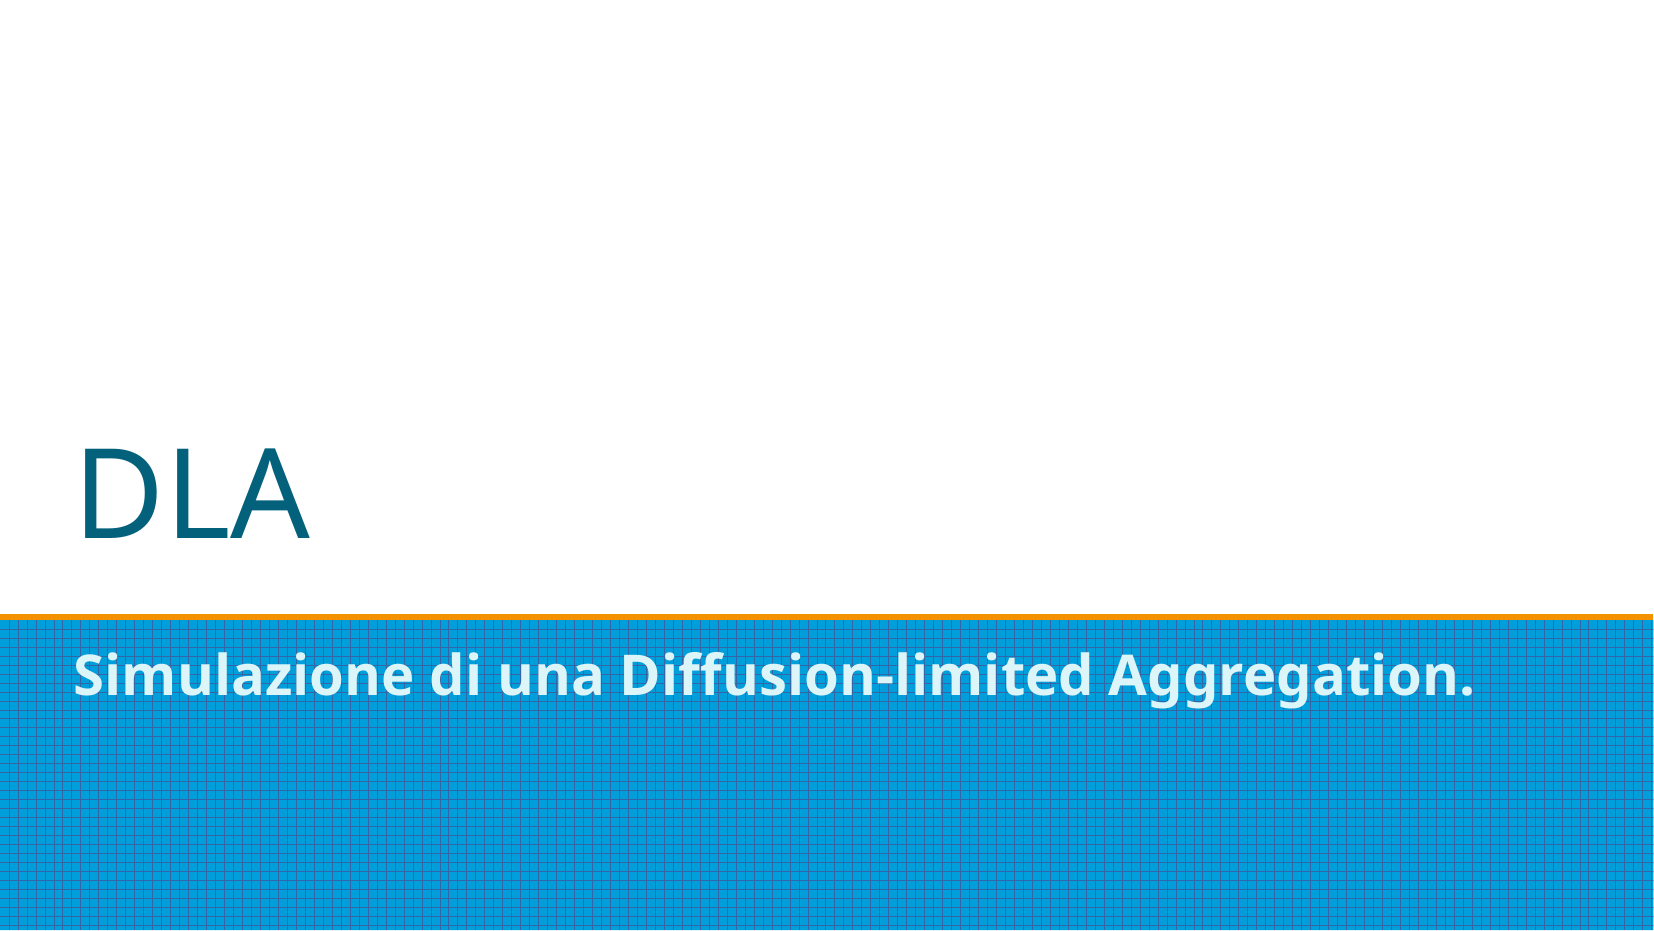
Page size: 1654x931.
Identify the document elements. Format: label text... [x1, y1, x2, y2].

subtitle Simulazione di una Diffusion-limited Aggregation. [73, 634, 1551, 827]
title DLA [73, 44, 1551, 576]
